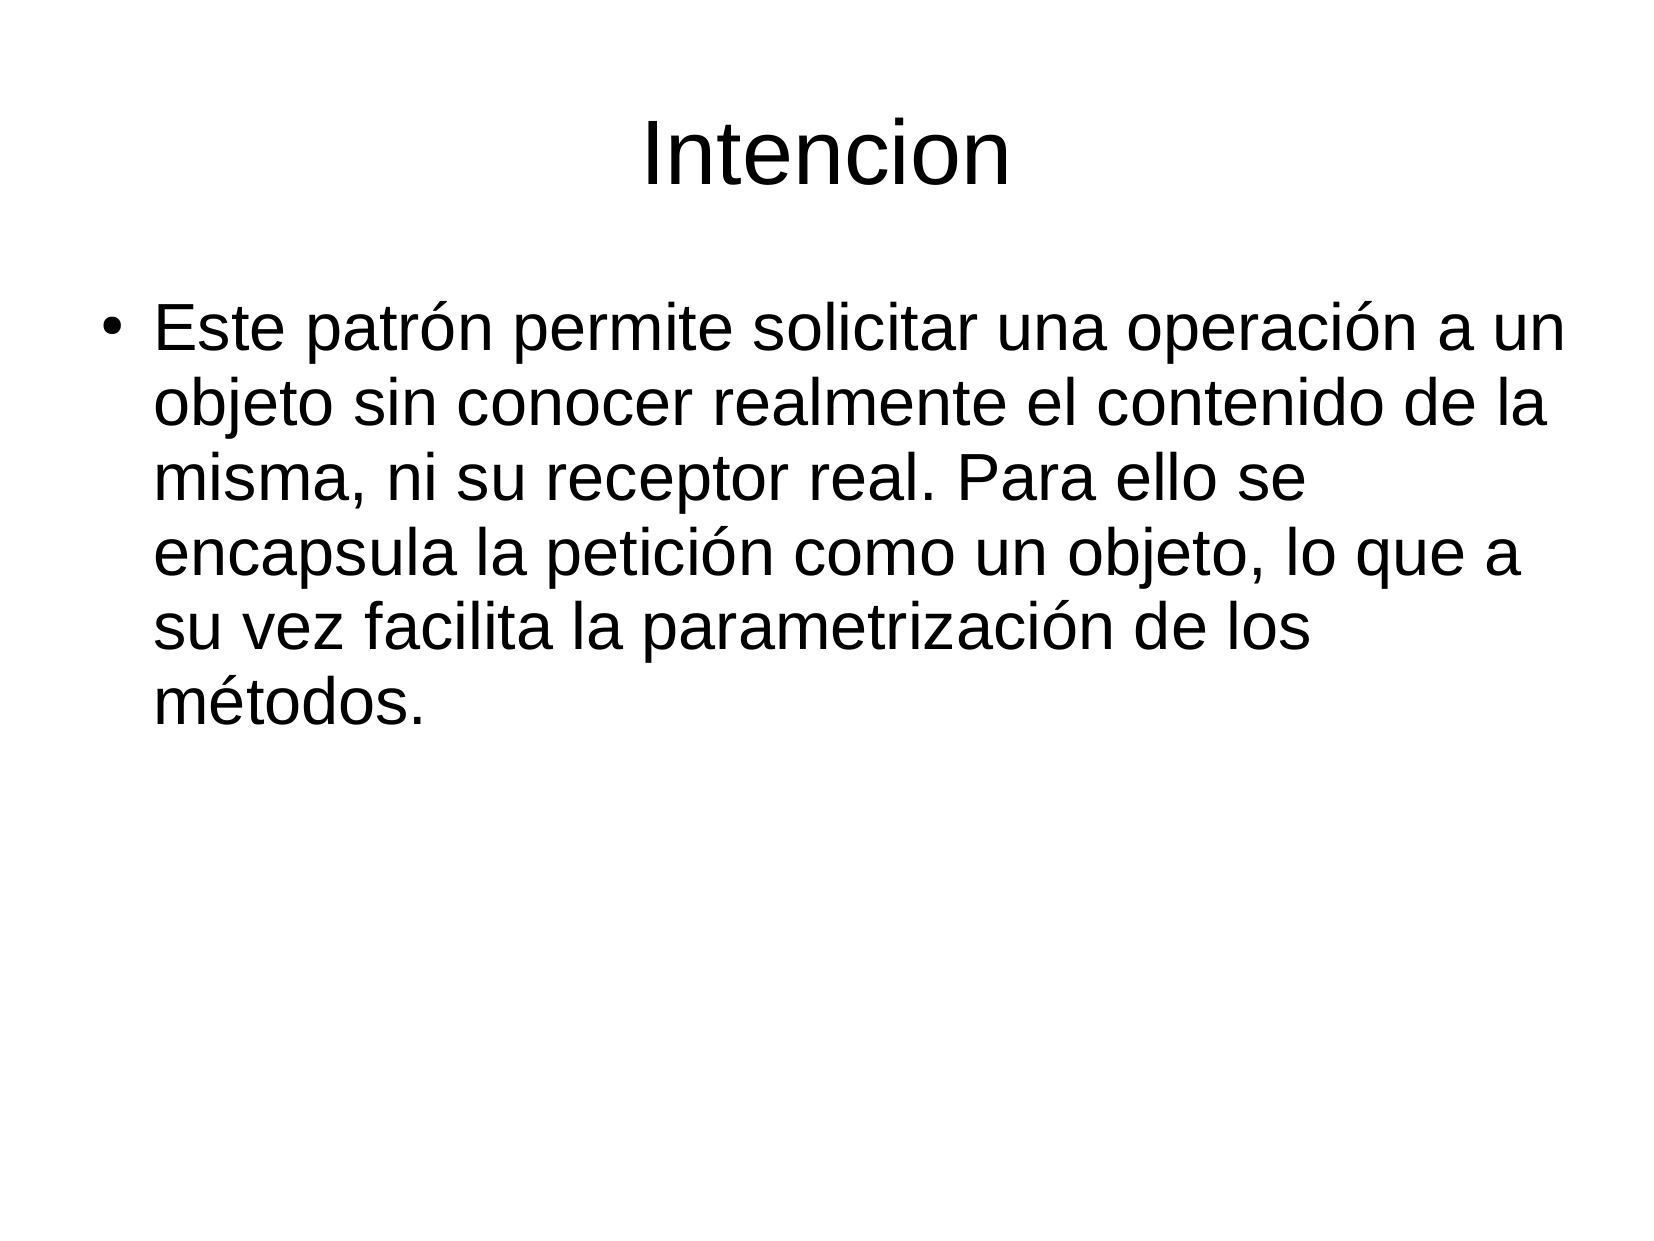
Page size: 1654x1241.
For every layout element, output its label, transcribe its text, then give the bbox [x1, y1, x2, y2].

title Intencion [82, 49, 1571, 257]
list Este patrón permite solicitar una operación a un objeto sin conocer realmente el contenido de la misma, ni su receptor real. Para ello se encapsula la petición como un objeto, lo que a su vez facilita la parametrización de los métodos. [82, 290, 1571, 1010]
